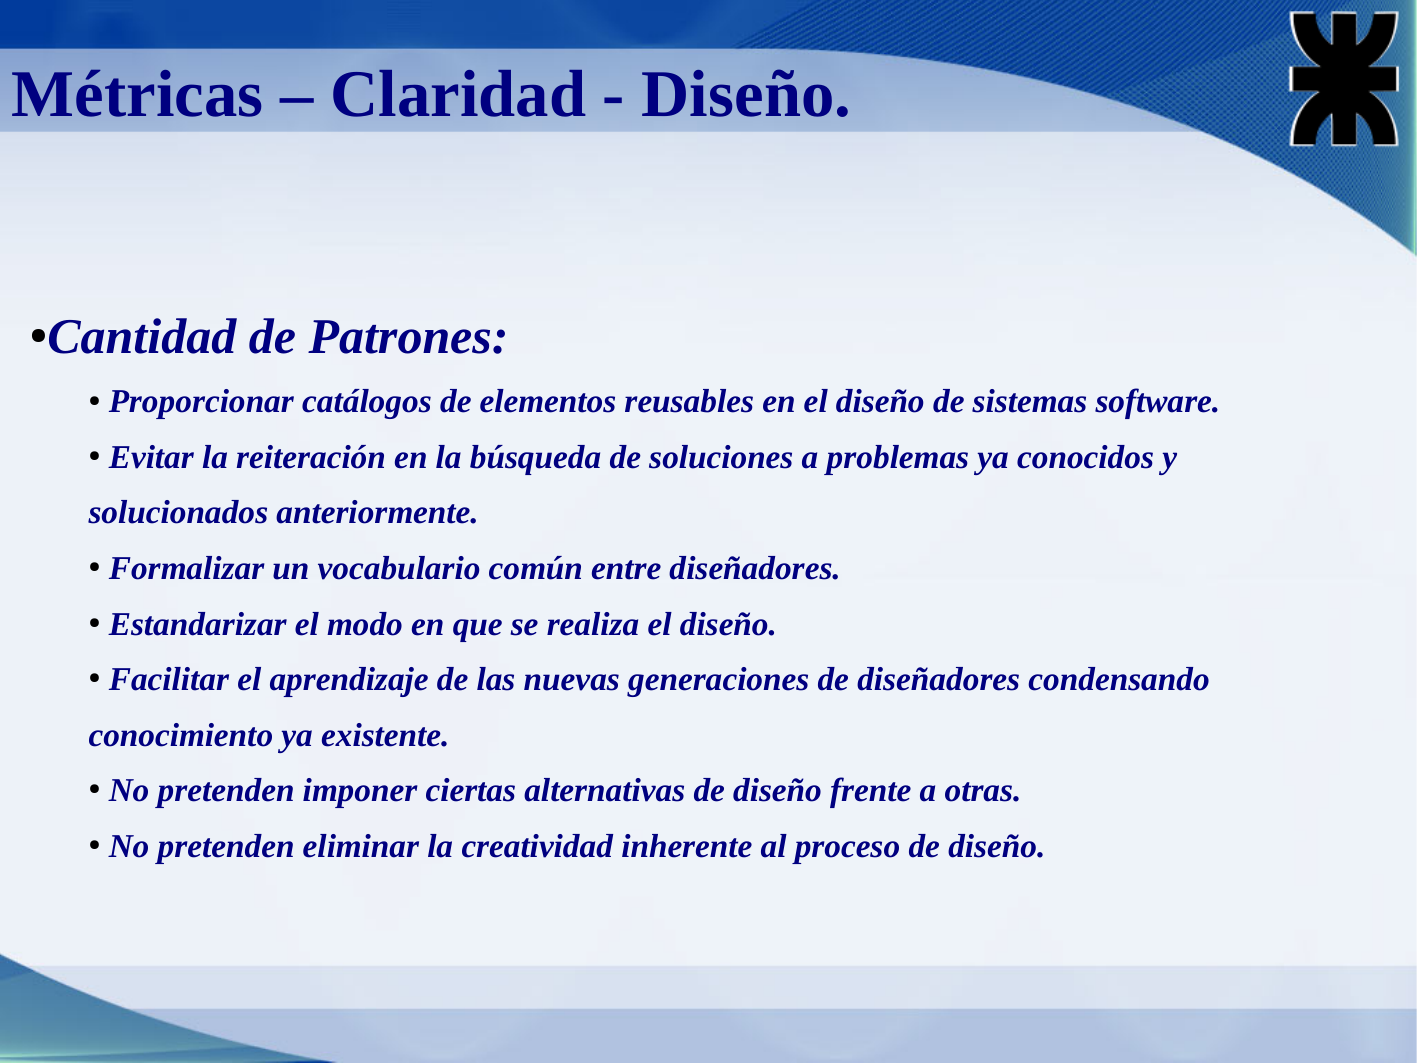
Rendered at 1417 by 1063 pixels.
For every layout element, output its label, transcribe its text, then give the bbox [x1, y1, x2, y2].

subtitle Cantidad de Patrones: Proporcionar catálogos de elementos reusables en el diseño de sistemas software. Evitar la reiteración en la búsqueda de soluciones a problemas ya conocidos y solucionados anteriormente. Formalizar un vocabulario común entre diseñadores. Estandarizar el modo en que se realiza el diseño. Facilitar el aprendizaje de las nuevas generaciones de diseñadores condensando conocimiento ya existente. No pretenden imponer ciertas alternativas de diseño frente a otras. No pretenden eliminar la creatividad inherente al proceso de diseño. [29, 177, 1329, 969]
picture [0, 0, 1417, 1063]
title Métricas – Claridad - Diseño. [11, 5, 1004, 183]
